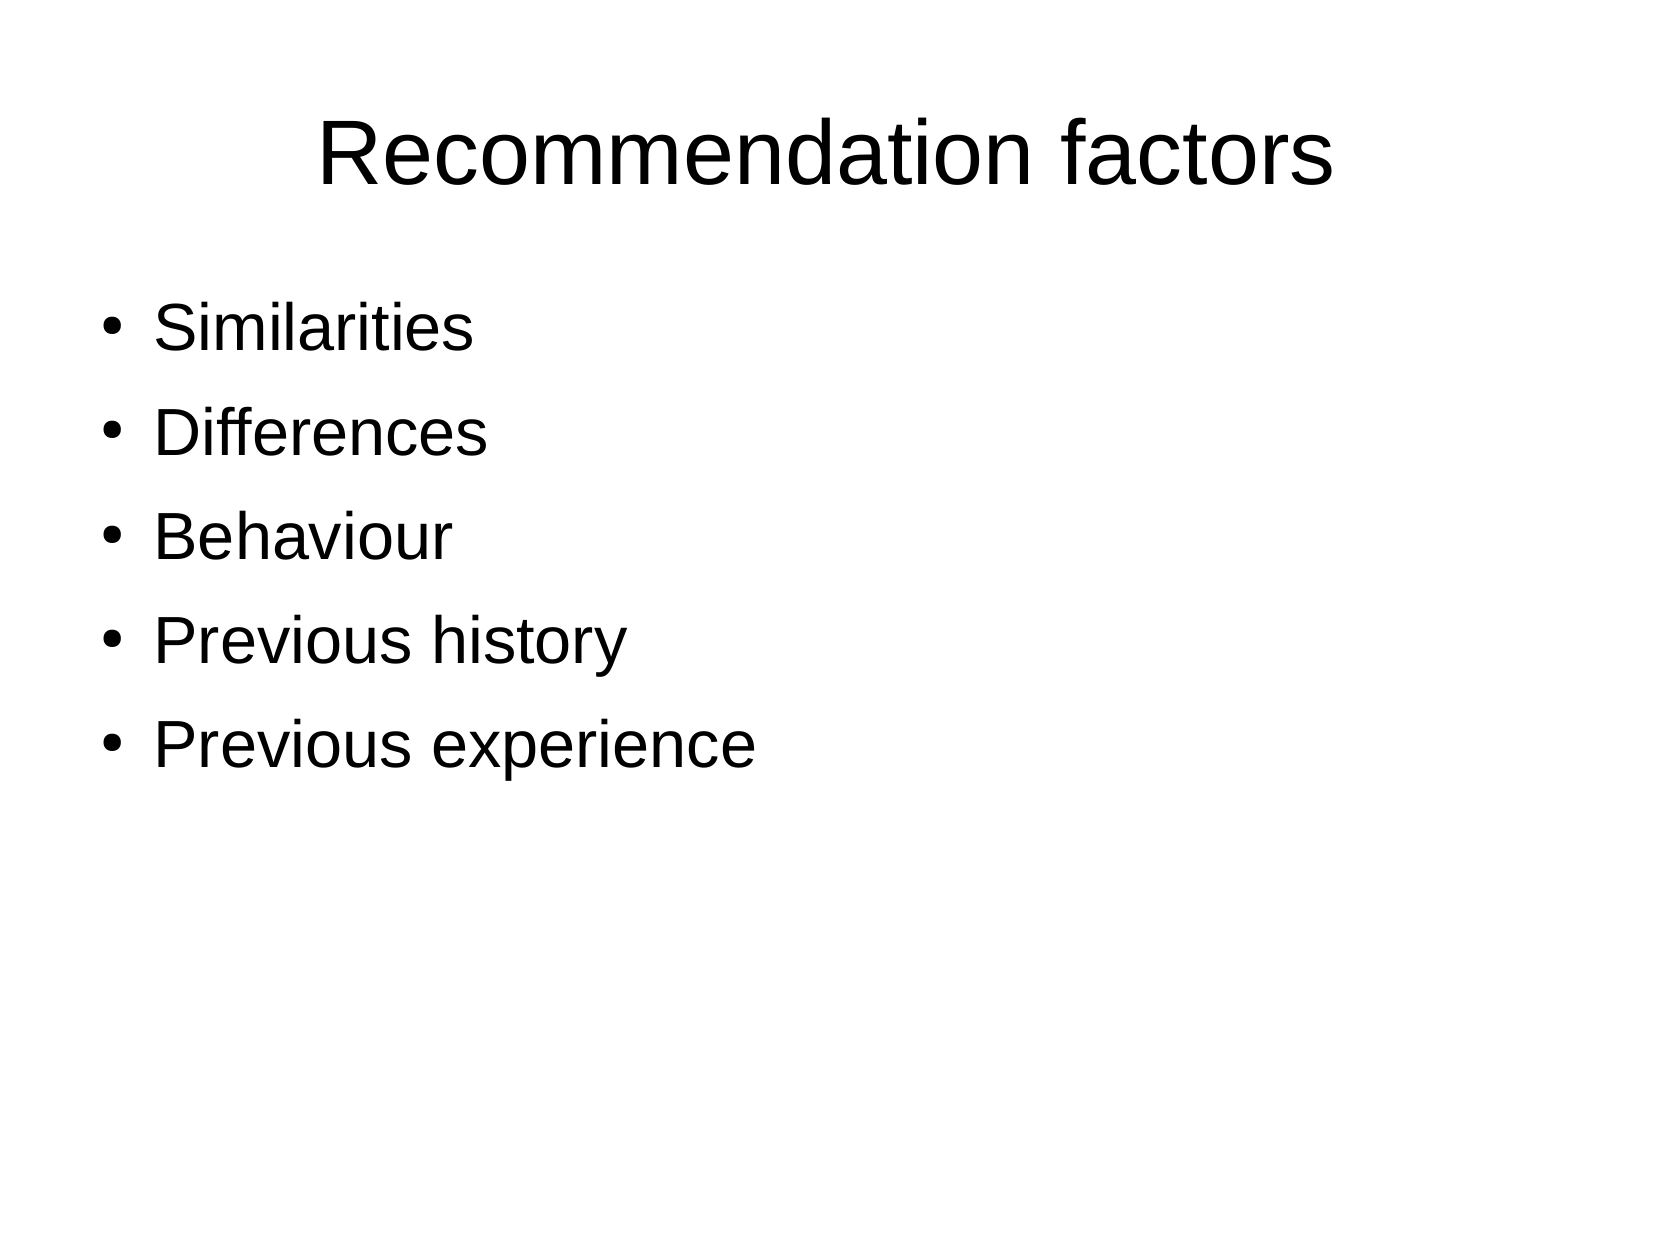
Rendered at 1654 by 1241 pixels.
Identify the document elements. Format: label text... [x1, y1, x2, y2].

list Similarities Differences Behaviour Previous history Previous experience [82, 290, 1571, 1010]
title Recommendation factors [82, 49, 1571, 257]
